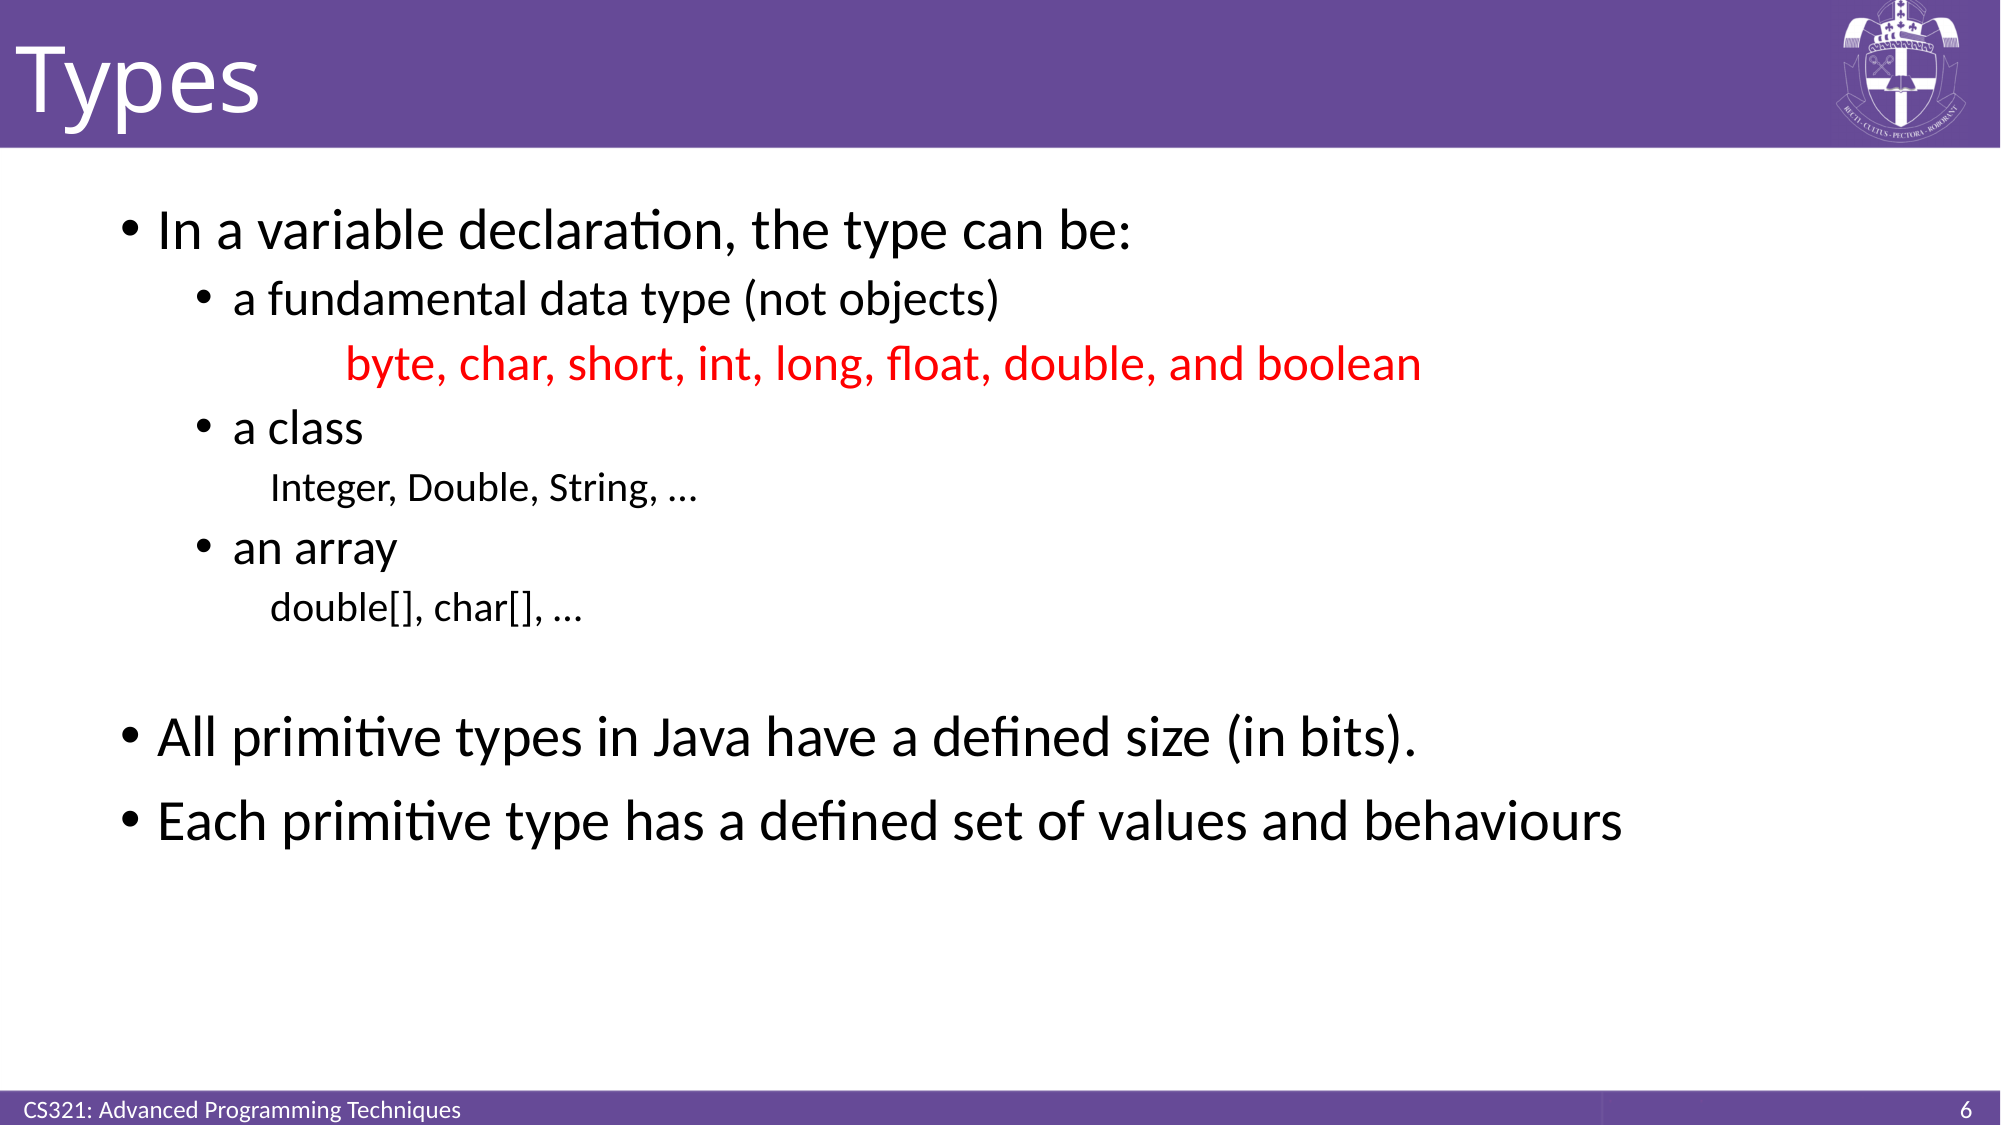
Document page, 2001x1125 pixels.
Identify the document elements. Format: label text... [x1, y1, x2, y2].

picture [0, 0, 2001, 1125]
slide_number <number> [1862, 1078, 1994, 1125]
list In a variable declaration, the type can be: a fundamental data type (not objects) byte, char, short, int, long, float, double, and boolean a class Integer, Double, String, … an array double[], char[], … All primitive types in Java have a defined size (in bits). Each primitive type has a defined set of values and behaviours [105, 191, 1831, 906]
title Types [0, 0, 1725, 192]
